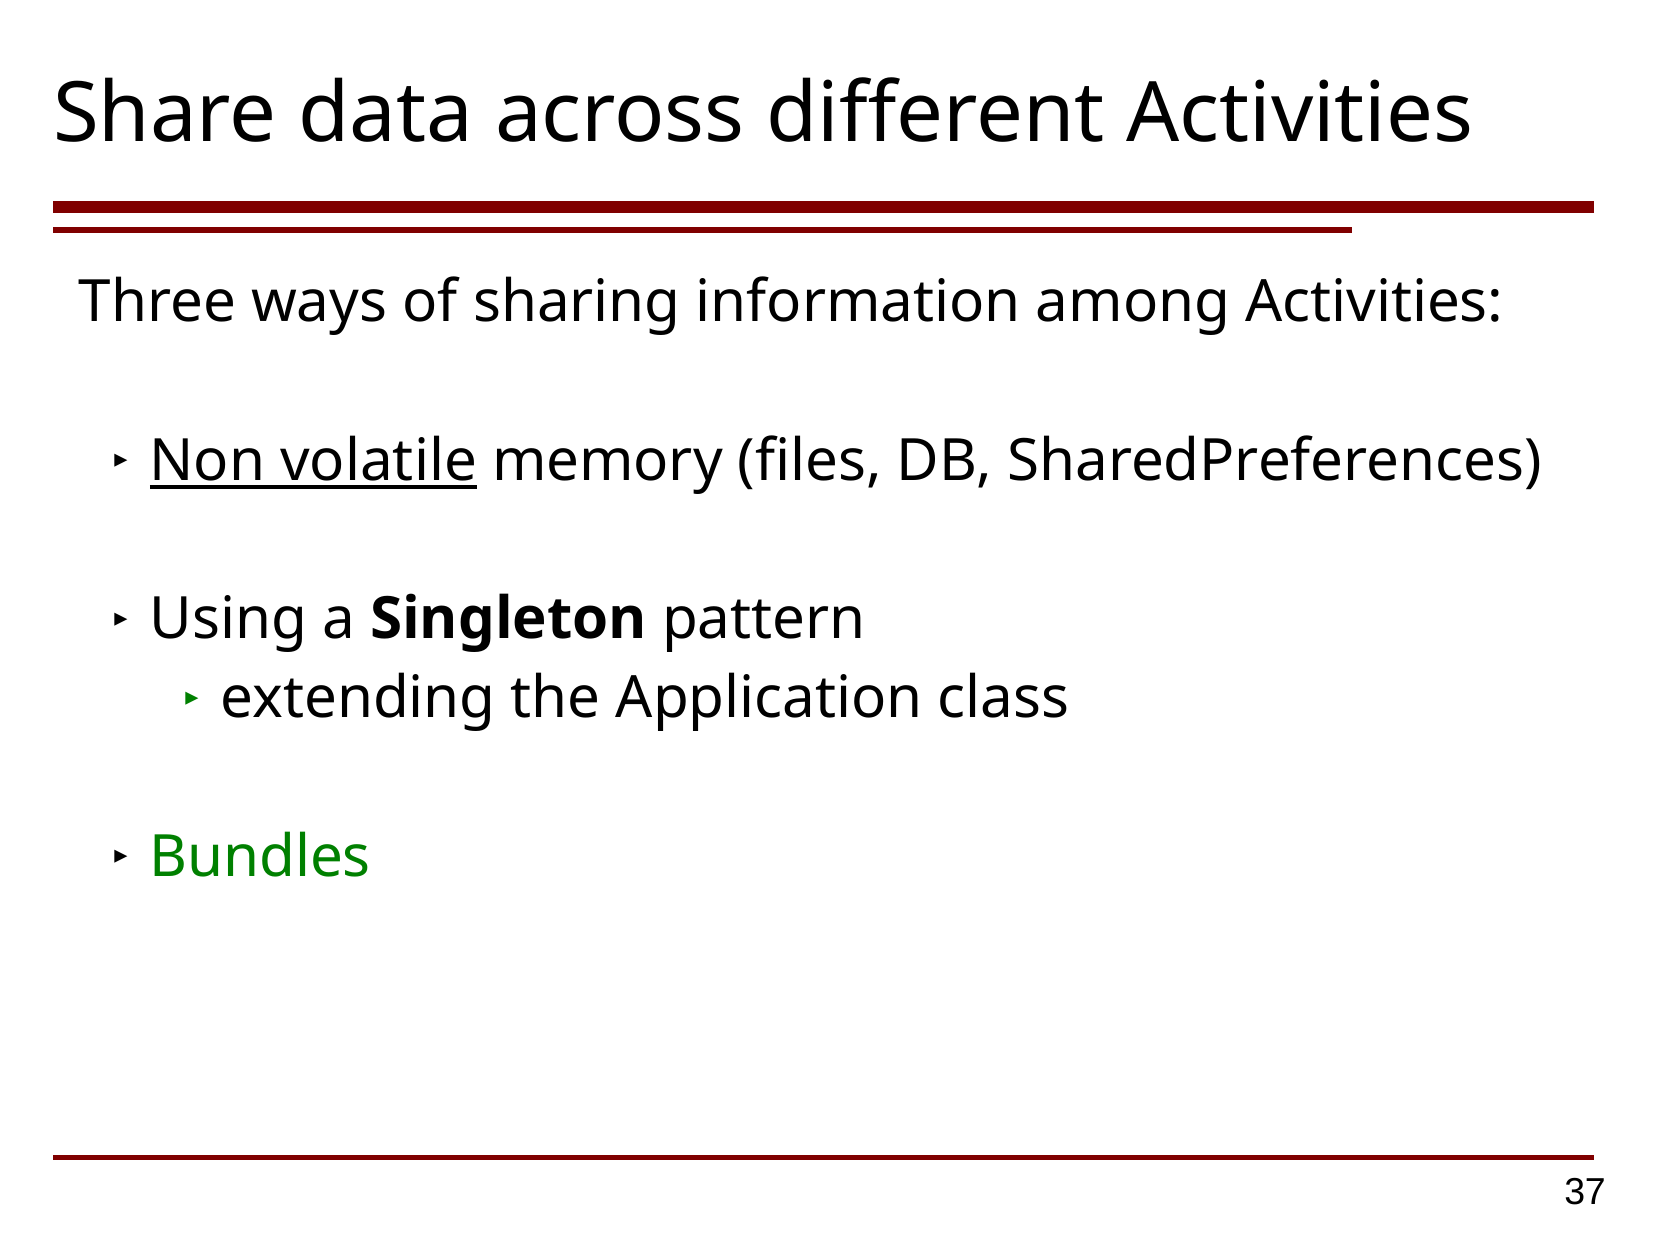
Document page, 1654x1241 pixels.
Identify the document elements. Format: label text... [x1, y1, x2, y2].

text_box Three ways of sharing information among Activities: Non volatile memory (files, DB, SharedPreferences) Using a Singleton pattern extending the Application class Bundles [64, 252, 1504, 1164]
subtitle Share data across different Activities [53, 48, 1542, 172]
text_box <número> [35, 1163, 1654, 1221]
